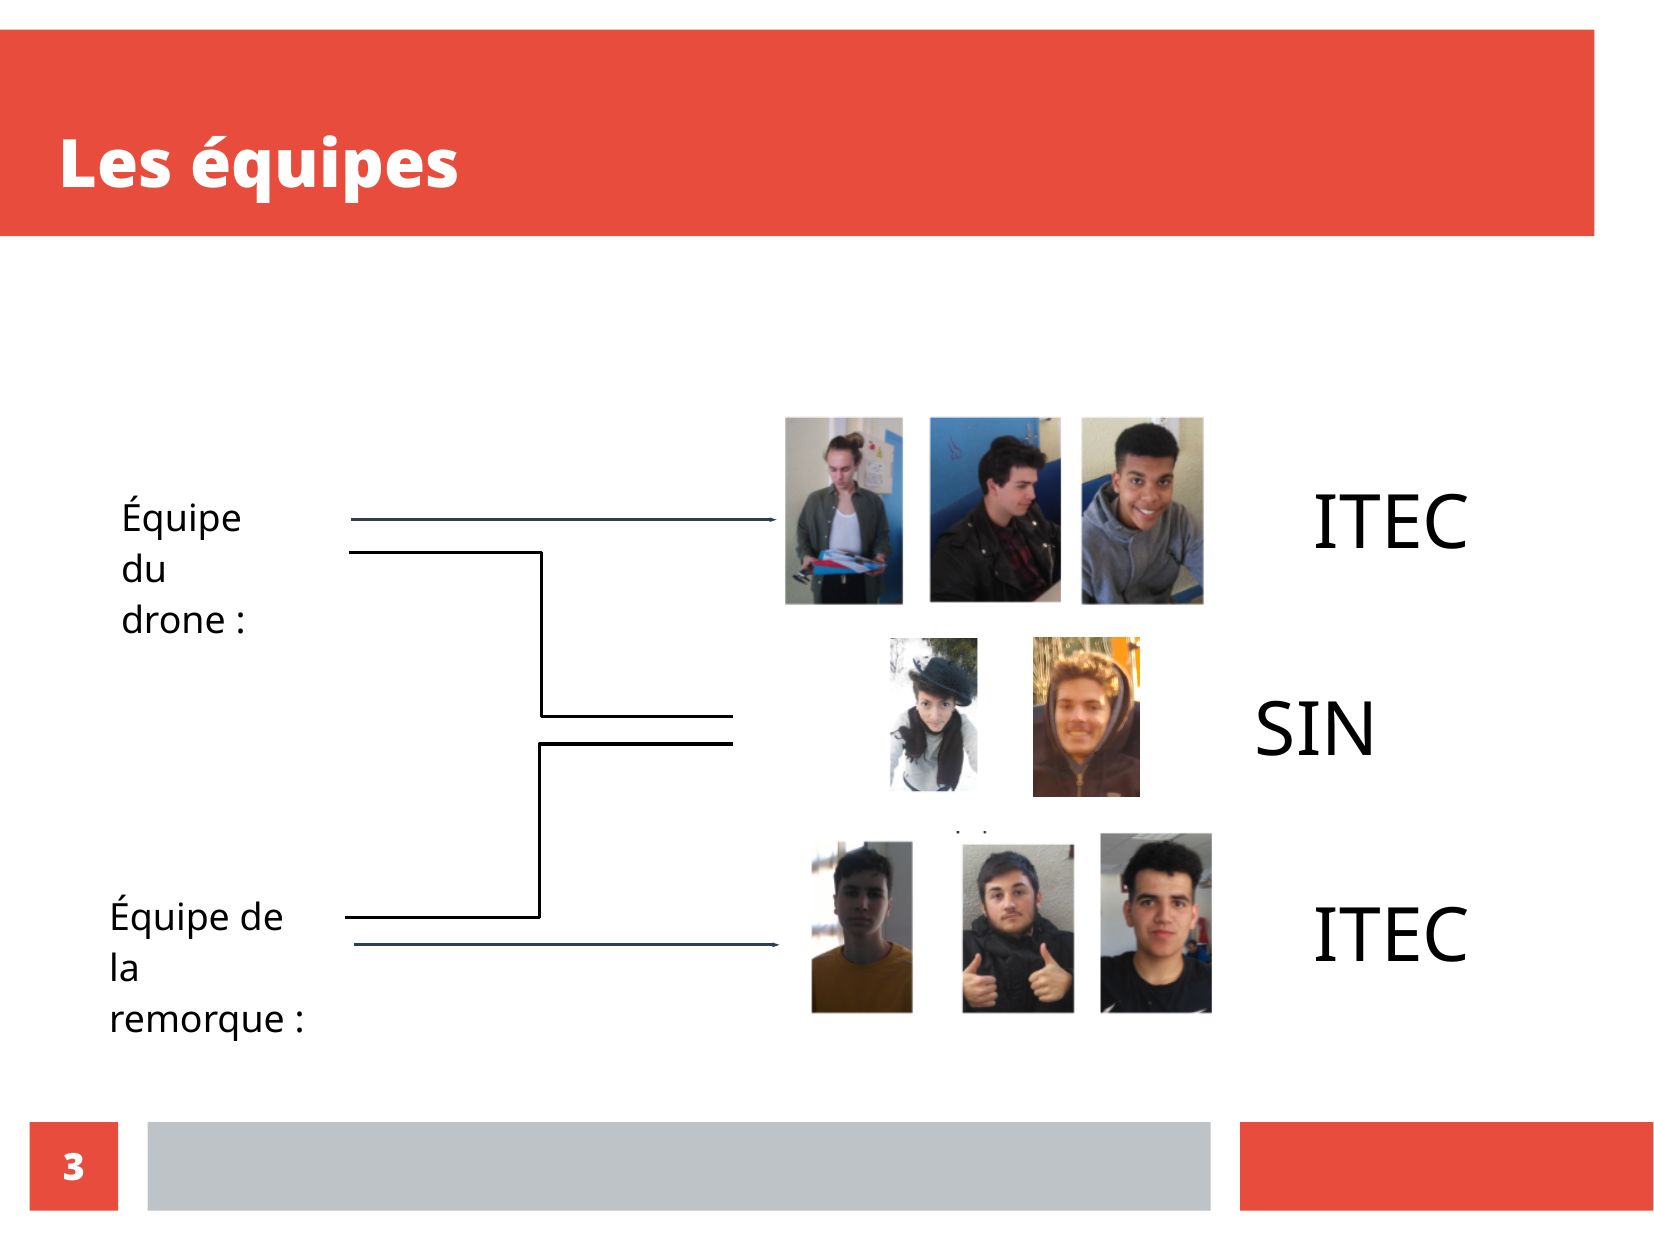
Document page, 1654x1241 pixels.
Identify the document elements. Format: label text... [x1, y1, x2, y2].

picture [779, 413, 1219, 615]
text_box SIN [1240, 667, 1512, 777]
text_box ITEC [1299, 460, 1571, 570]
text_box Équipe du drone : [106, 484, 308, 594]
picture [1033, 637, 1140, 798]
title Les équipes [59, 59, 1595, 207]
text_box ITEC [1299, 874, 1571, 984]
picture [887, 638, 982, 798]
text_box Équipe de la remorque : [94, 882, 331, 993]
picture [788, 831, 1252, 1016]
